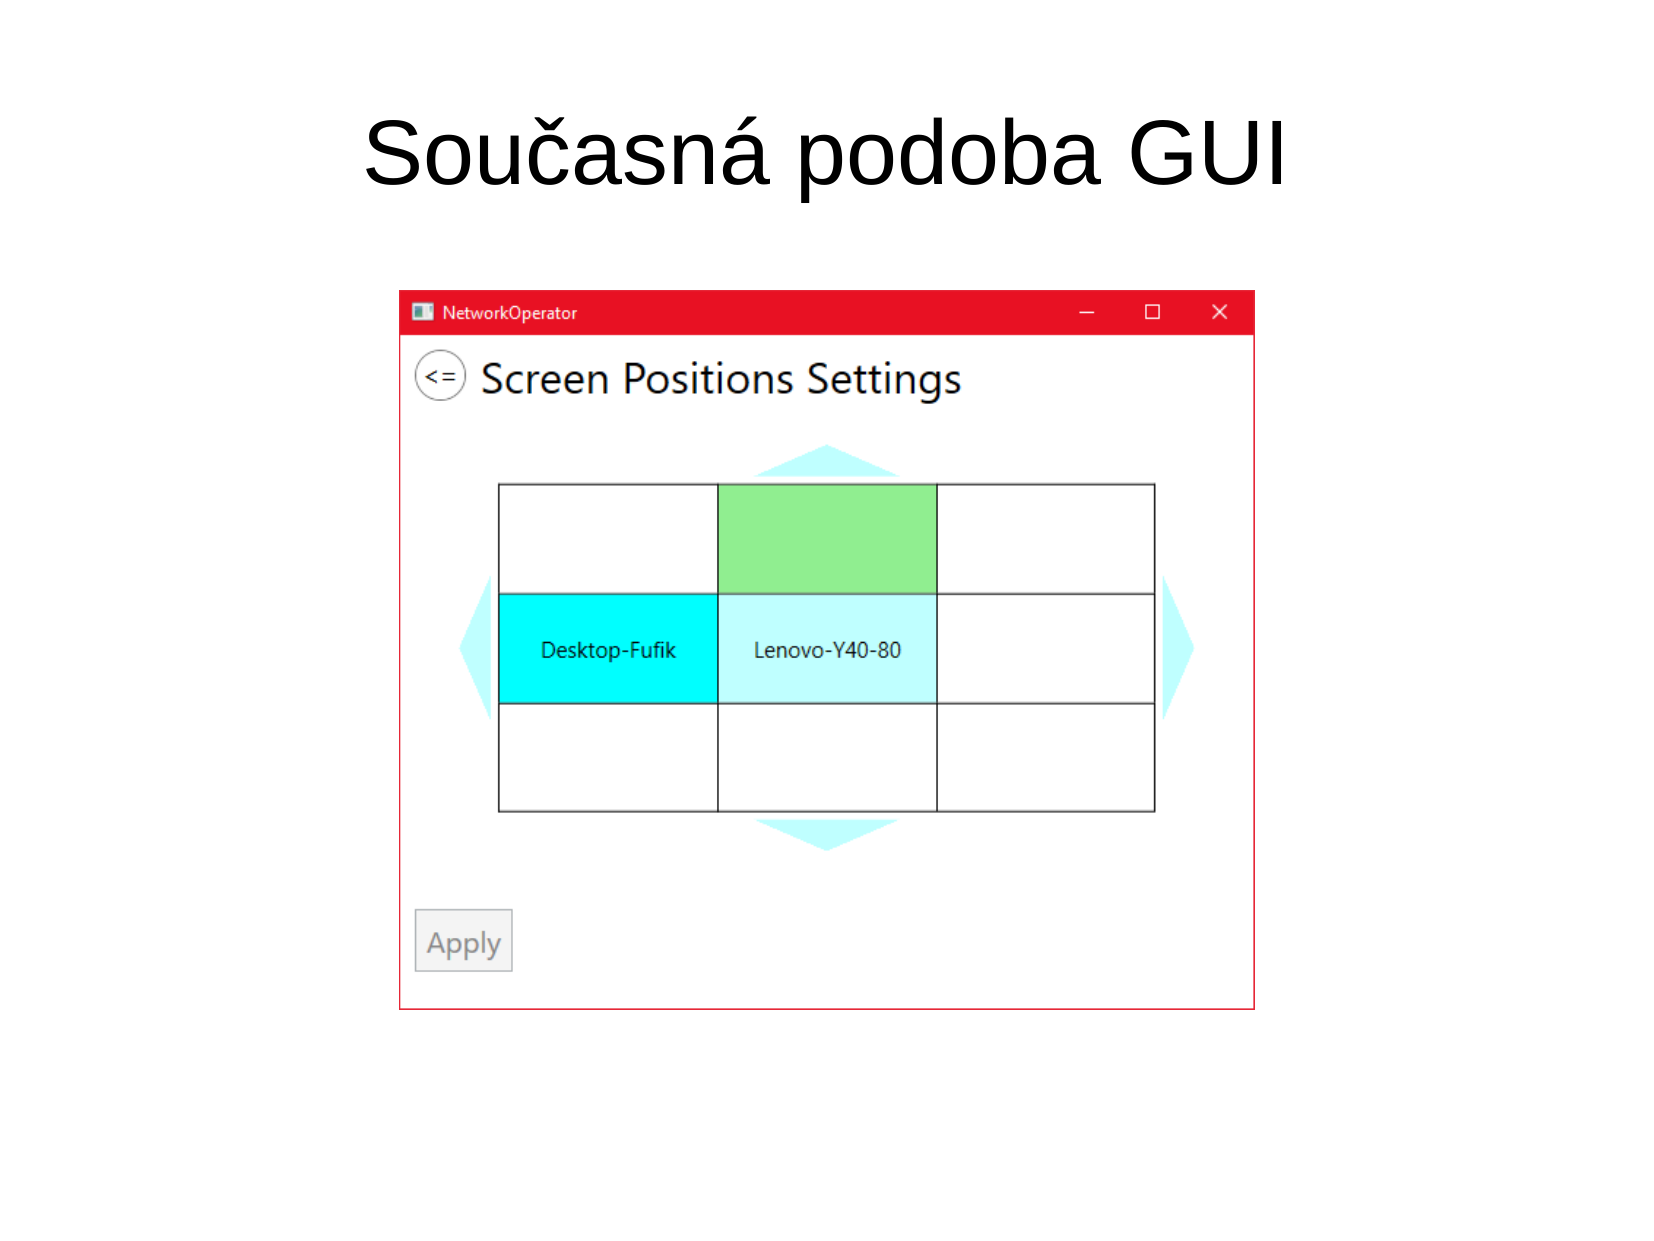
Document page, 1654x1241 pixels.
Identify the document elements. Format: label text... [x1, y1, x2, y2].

title Současná podoba GUI [82, 49, 1571, 257]
picture [399, 290, 1255, 1010]
